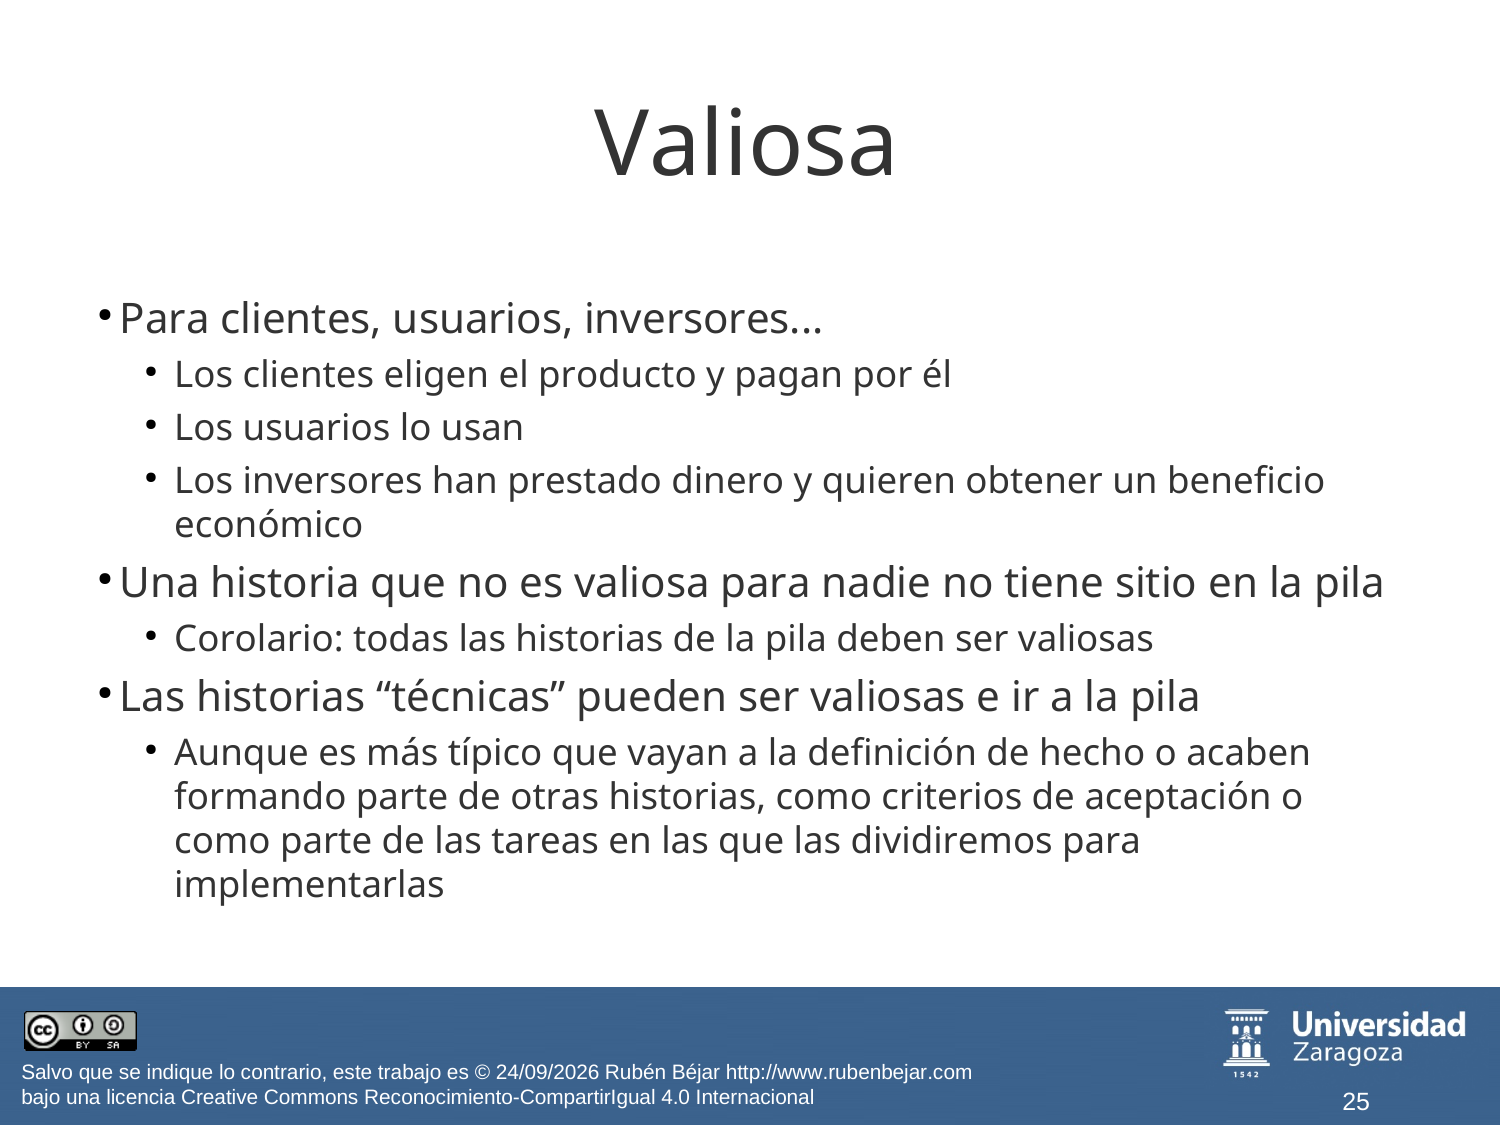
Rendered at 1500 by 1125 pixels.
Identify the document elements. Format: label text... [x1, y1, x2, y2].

picture [0, 987, 1500, 1125]
list Para clientes, usuarios, inversores... Los clientes eligen el producto y pagan por él Los usuarios lo usan Los inversores han prestado dinero y quieren obtener un beneficio económico Una historia que no es valiosa para nadie no tiene sitio en la pila Corolario: todas las historias de la pila deben ser valiosas Las historias “técnicas” pueden ser valiosas e ir a la pila Aunque es más típico que vayan a la definición de hecho o acaben formando parte de otras historias, como criterios de aceptación o como parte de las tareas en las que las dividiremos para implementarlas [82, 283, 1418, 957]
title Valiosa [74, 21, 1420, 257]
